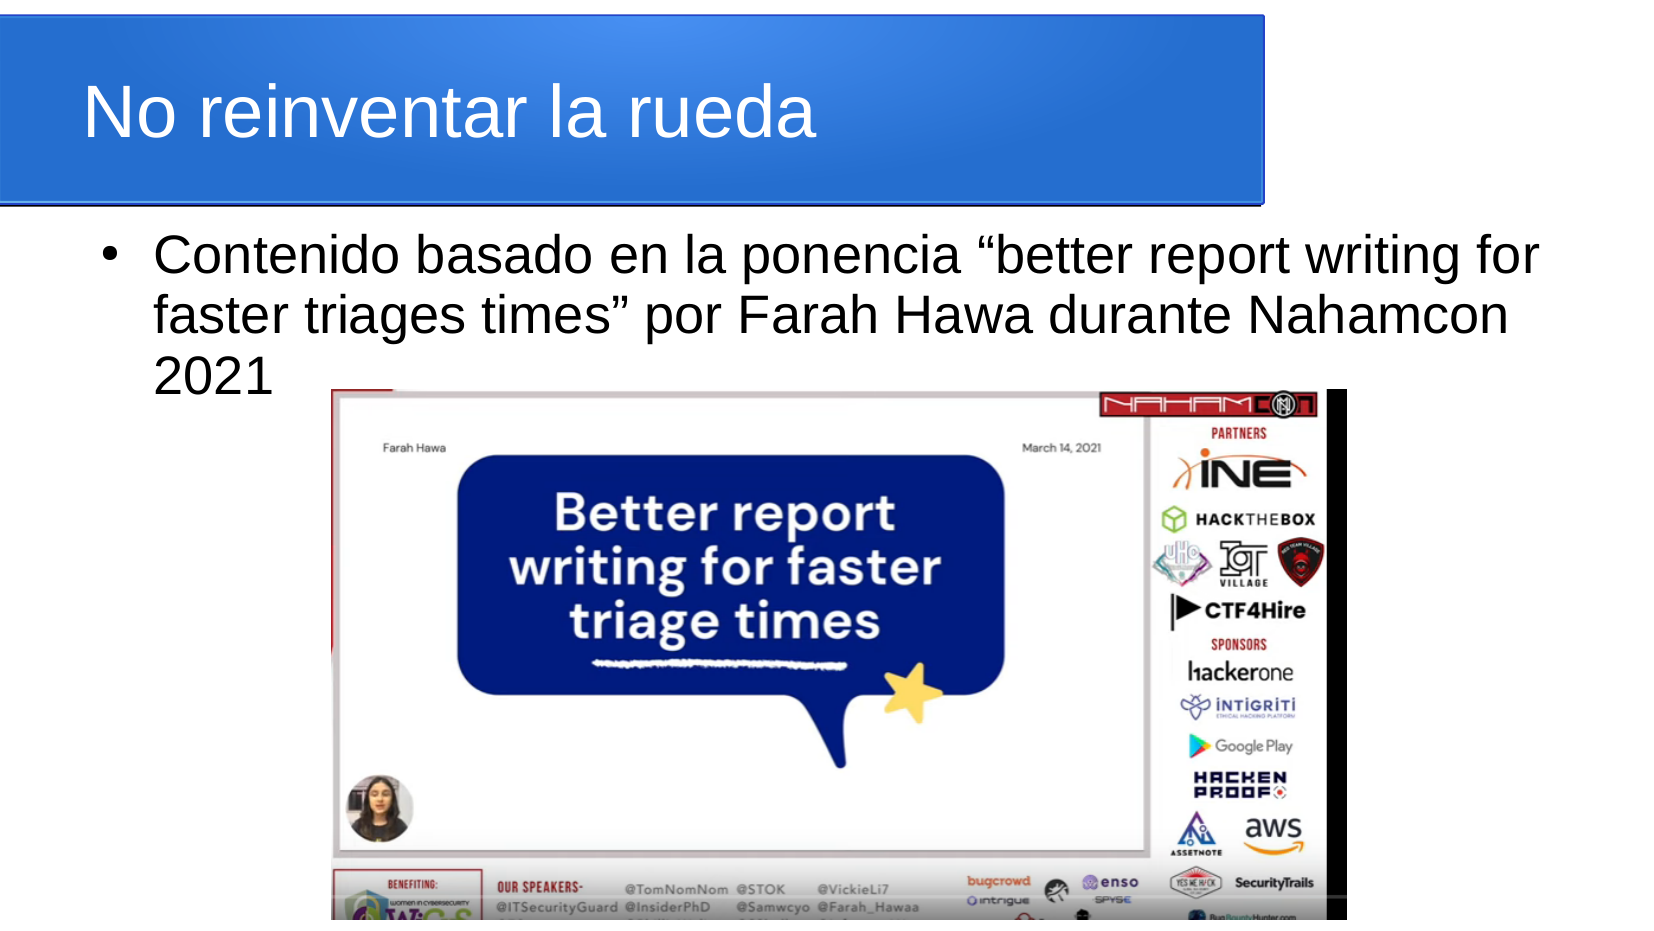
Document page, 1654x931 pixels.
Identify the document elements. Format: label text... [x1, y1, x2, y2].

picture [331, 389, 1347, 920]
title No reinventar la rueda [82, 35, 1235, 189]
list Contenido basado en la ponencia “better report writing for faster triages times” por Farah Hawa durante Nahamcon 2021 [82, 224, 1571, 764]
